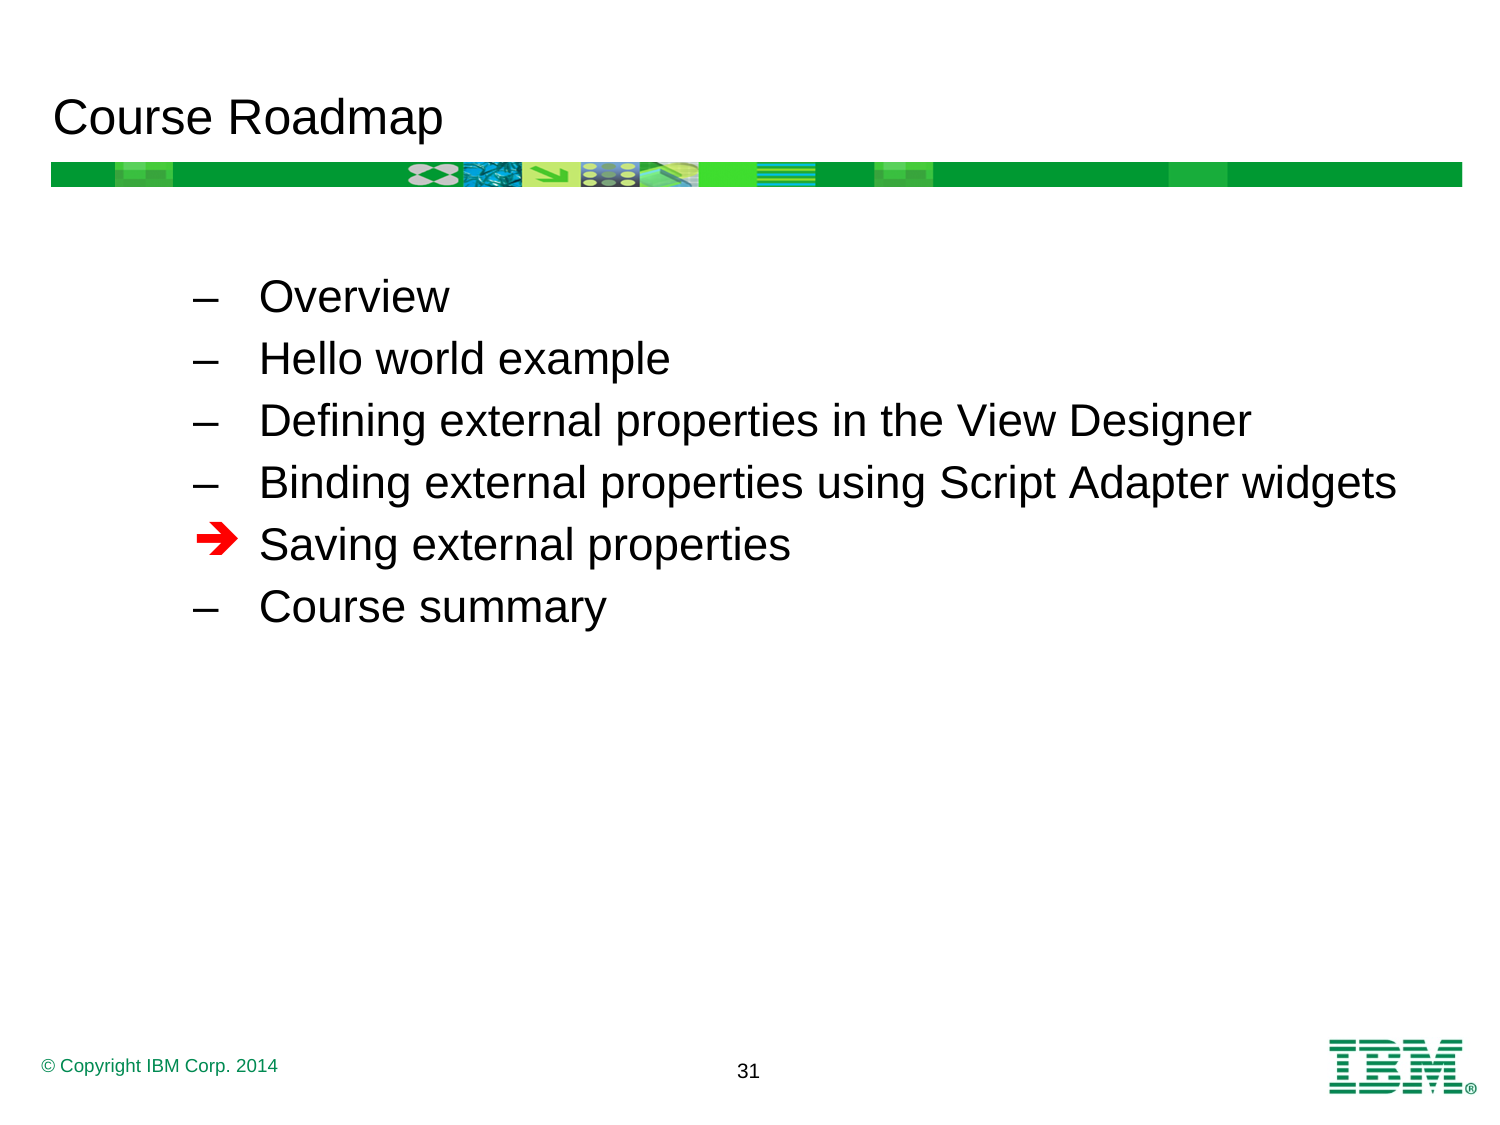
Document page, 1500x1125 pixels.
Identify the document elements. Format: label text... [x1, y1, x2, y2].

list Overview Hello world example Defining external properties in the View Designer Binding external properties using Script Adapter widgets Saving external properties Course summary [75, 262, 1426, 1005]
title Course Roadmap [37, 45, 1388, 188]
picture [50, 161, 1463, 189]
picture [1327, 1037, 1479, 1096]
